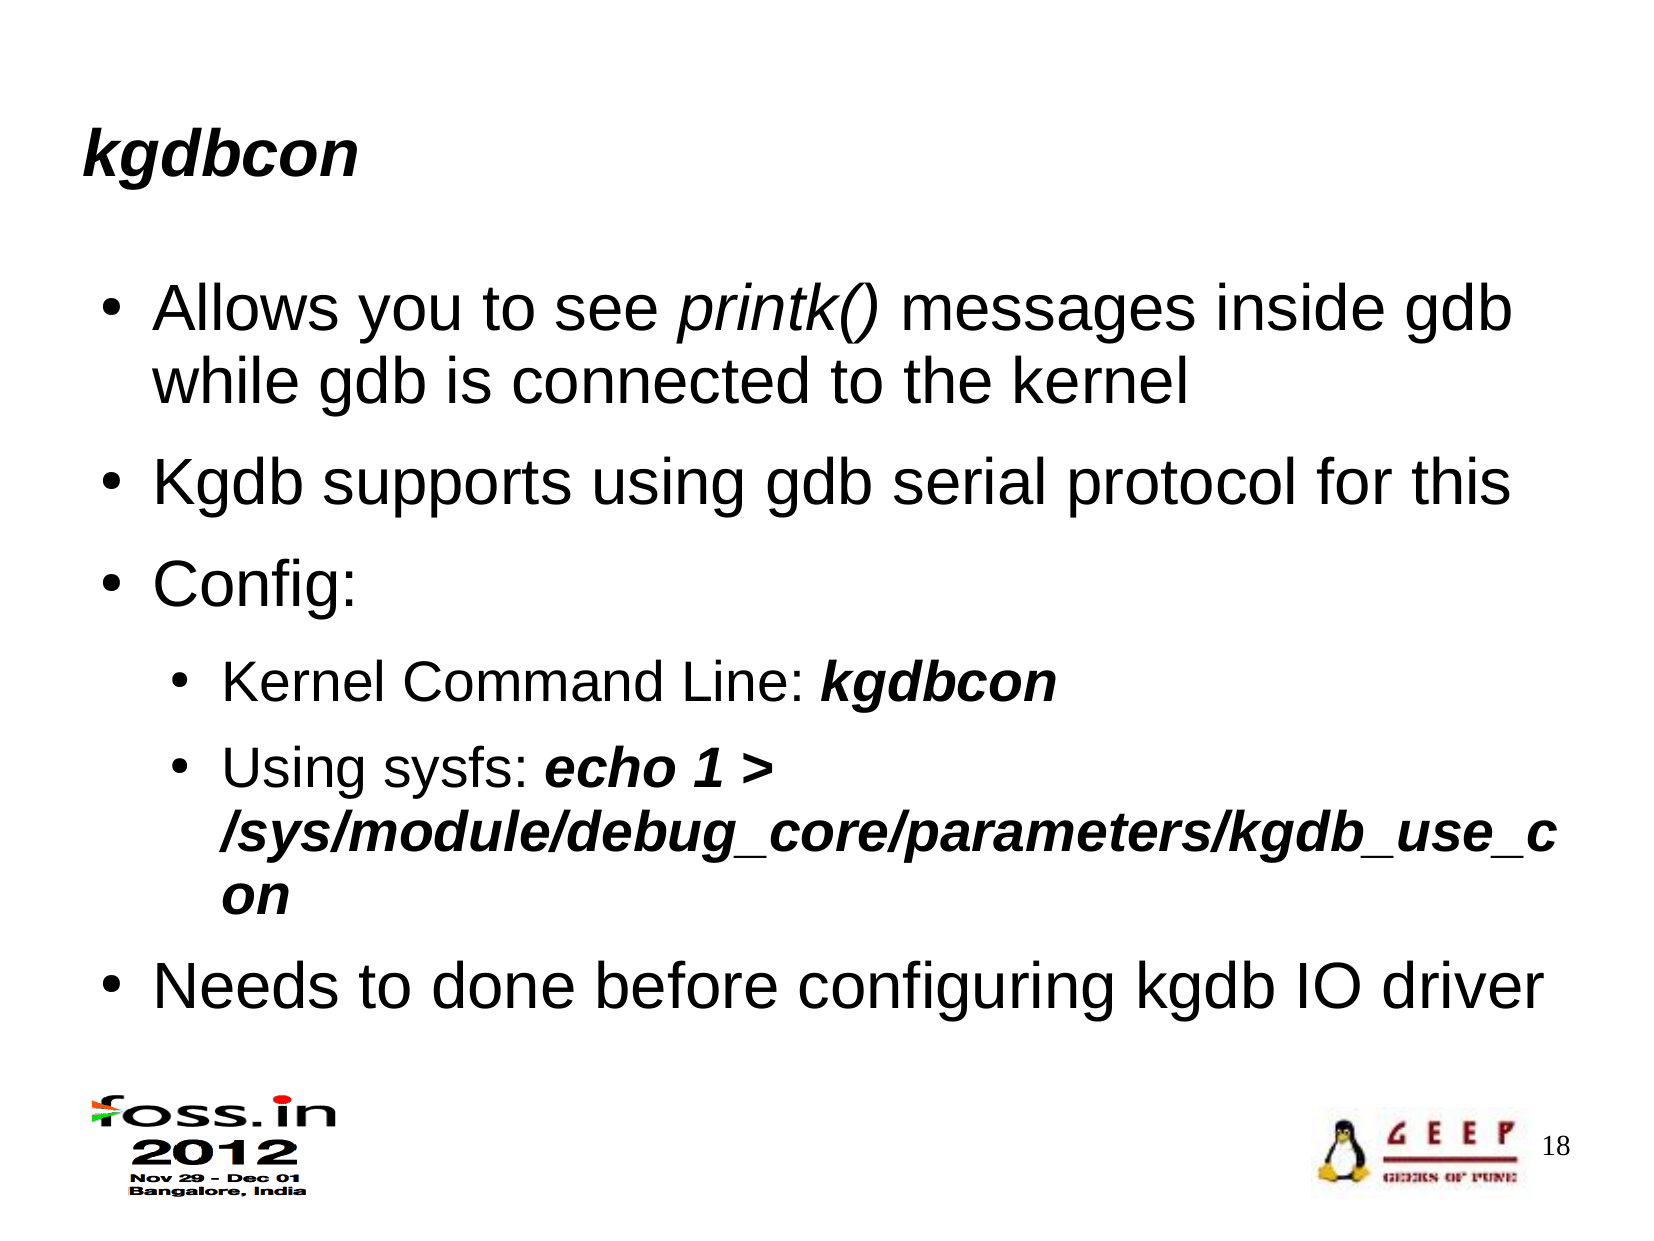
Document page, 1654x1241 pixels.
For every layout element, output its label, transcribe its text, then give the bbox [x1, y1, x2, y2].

picture [82, 1086, 343, 1205]
list Allows you to see printk() messages inside gdb while gdb is connected to the kernel Kgdb supports using gdb serial protocol for this Config: Kernel Command Line: kgdbcon Using sysfs: echo 1 > /sys/module/debug_core/parameters/kgdb_use_con Needs to done before configuring kgdb IO driver [82, 271, 1571, 1099]
picture [1311, 1107, 1532, 1200]
title kgdbcon [82, 49, 1571, 257]
